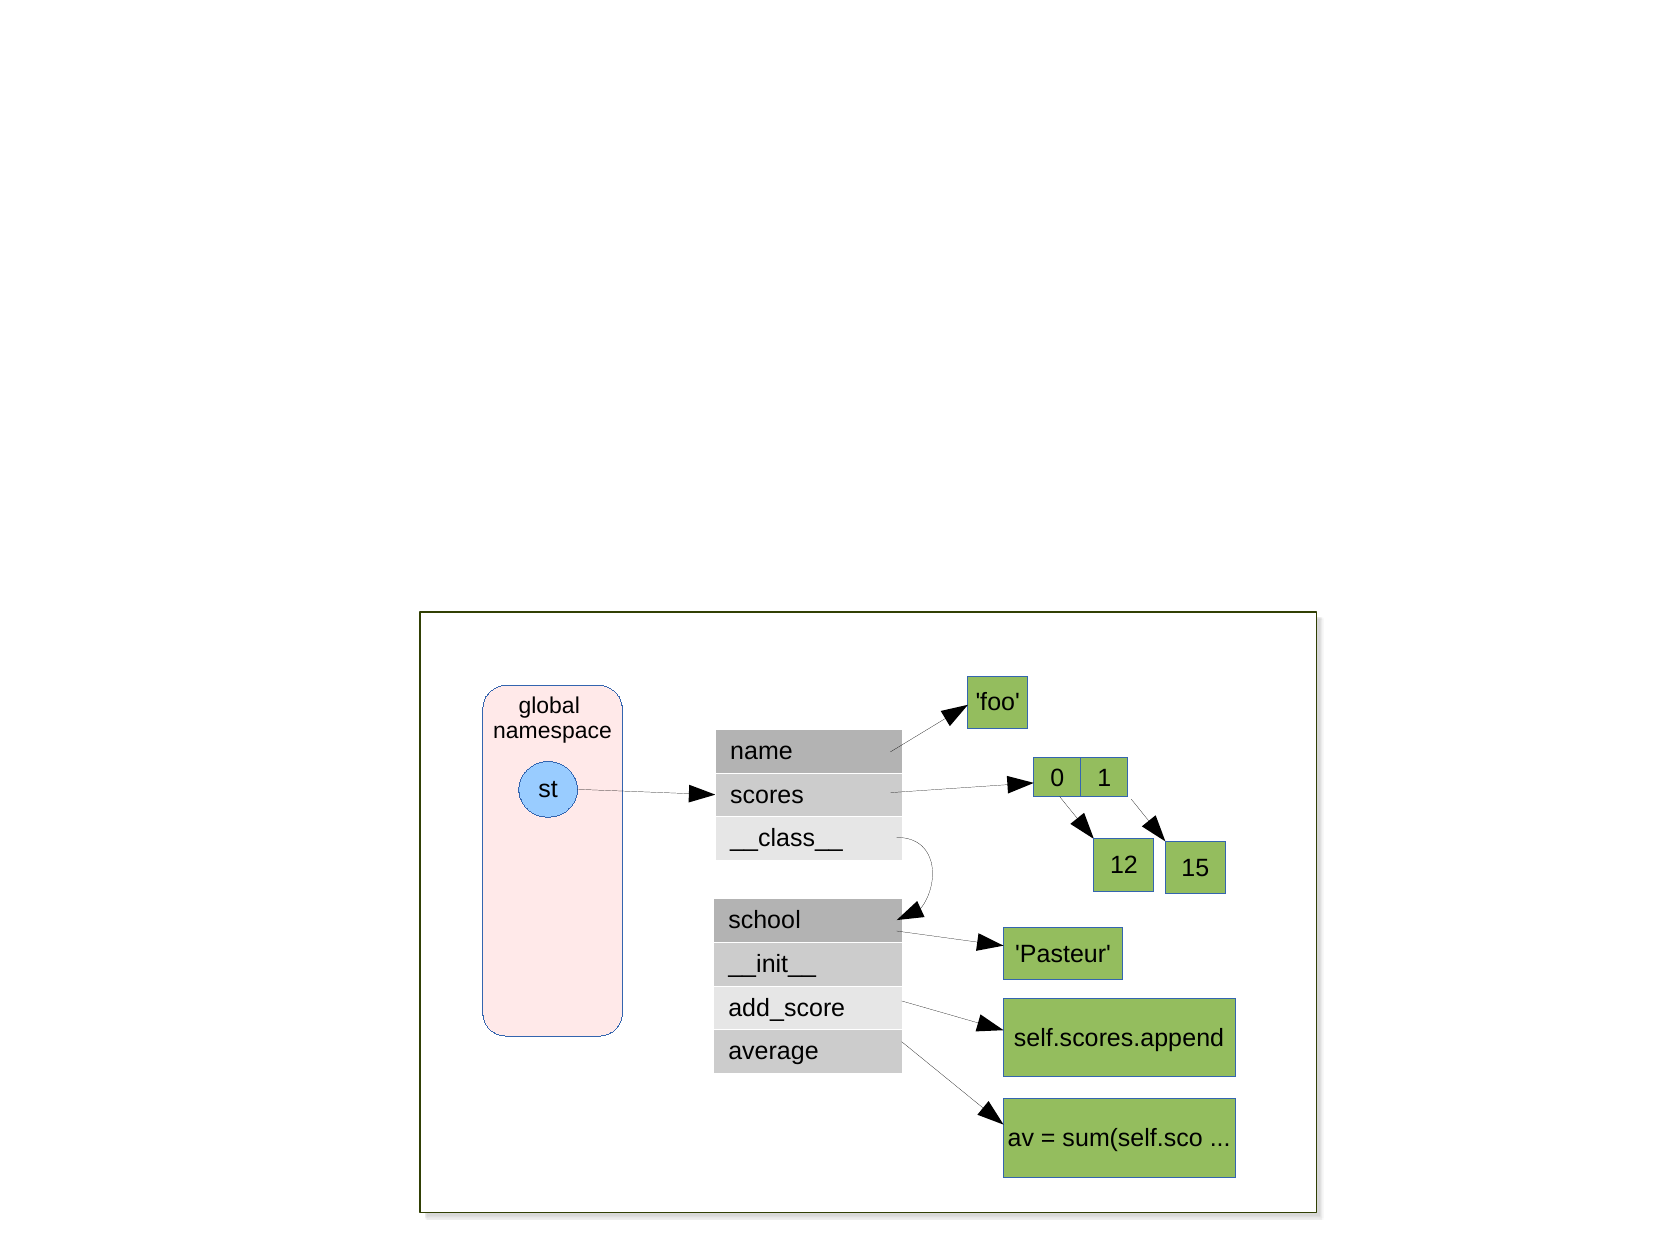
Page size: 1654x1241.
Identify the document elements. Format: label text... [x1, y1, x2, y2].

table_cell __init__ [714, 943, 902, 986]
text_box st [518, 761, 578, 818]
text_box global namespace [478, 685, 627, 772]
table_cell add_score [714, 987, 902, 1029]
text_box 'foo' [967, 676, 1028, 729]
table_header school [714, 899, 902, 942]
text_box 0 [1033, 757, 1080, 797]
text_box 12 [1093, 838, 1154, 892]
text_box self.scores.append [1003, 998, 1236, 1077]
text_box 1 [1080, 757, 1128, 797]
text_box 'Pasteur' [1003, 927, 1123, 980]
text_box av = sum(self.sco ... [1003, 1098, 1236, 1178]
table_header name [716, 730, 902, 773]
table_cell average [714, 1030, 902, 1073]
table_cell scores [716, 774, 902, 816]
text_box [419, 611, 1317, 1213]
table_cell __class__ [716, 817, 902, 860]
text_box 15 [1165, 841, 1226, 894]
